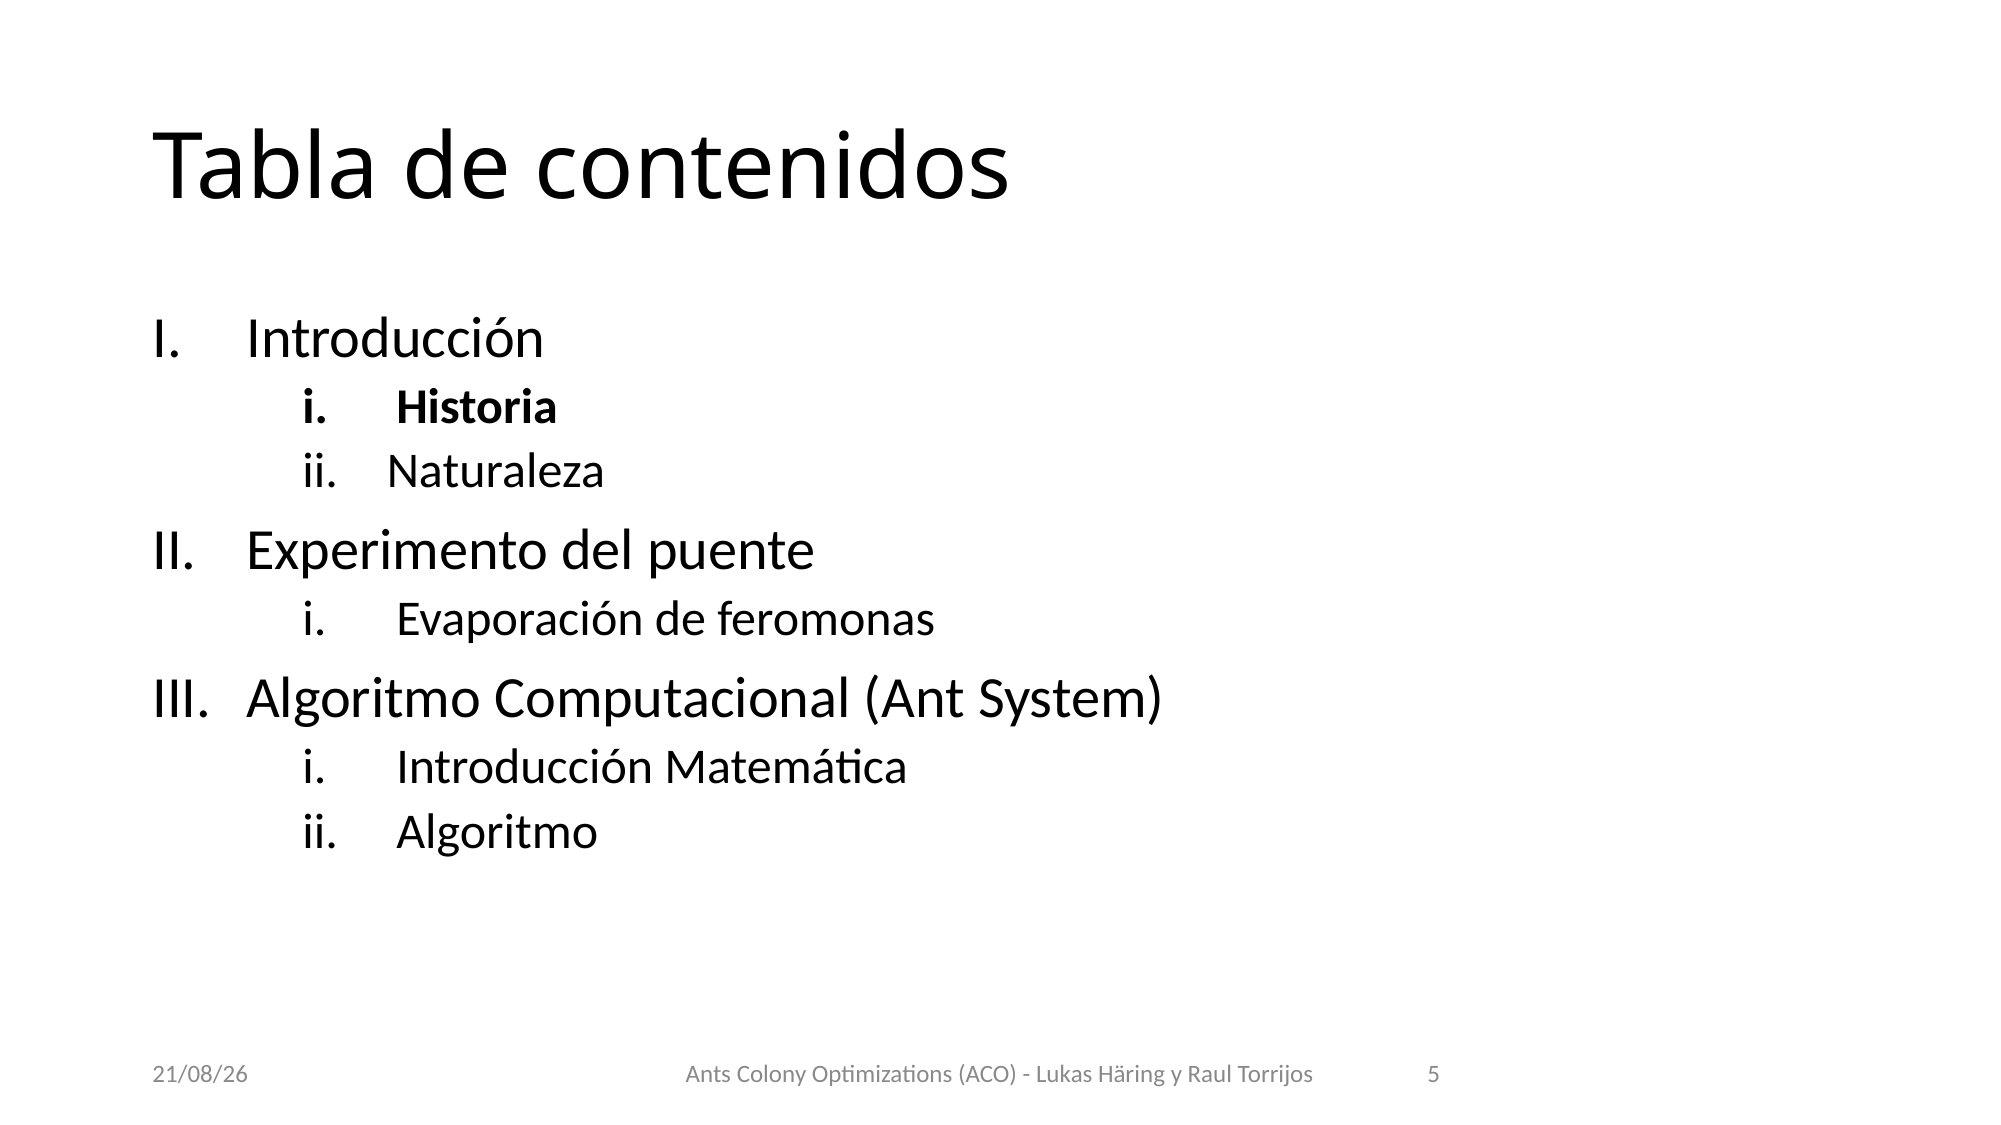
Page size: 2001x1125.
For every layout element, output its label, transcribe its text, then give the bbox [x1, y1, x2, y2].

text_box [1412, 1042, 1863, 1103]
title Tabla de contenidos [137, 59, 1863, 278]
text_box Ants Colony Optimizations (ACO) - Lukas Häring y Raul Torrijos [662, 1042, 1338, 1103]
list Introducción Historia Naturaleza Experimento del puente Evaporación de feromonas Algoritmo Computacional (Ant System) Introducción Matemática Algoritmo [137, 299, 1863, 1014]
text_box 19/05/2019 [137, 1042, 588, 1103]
